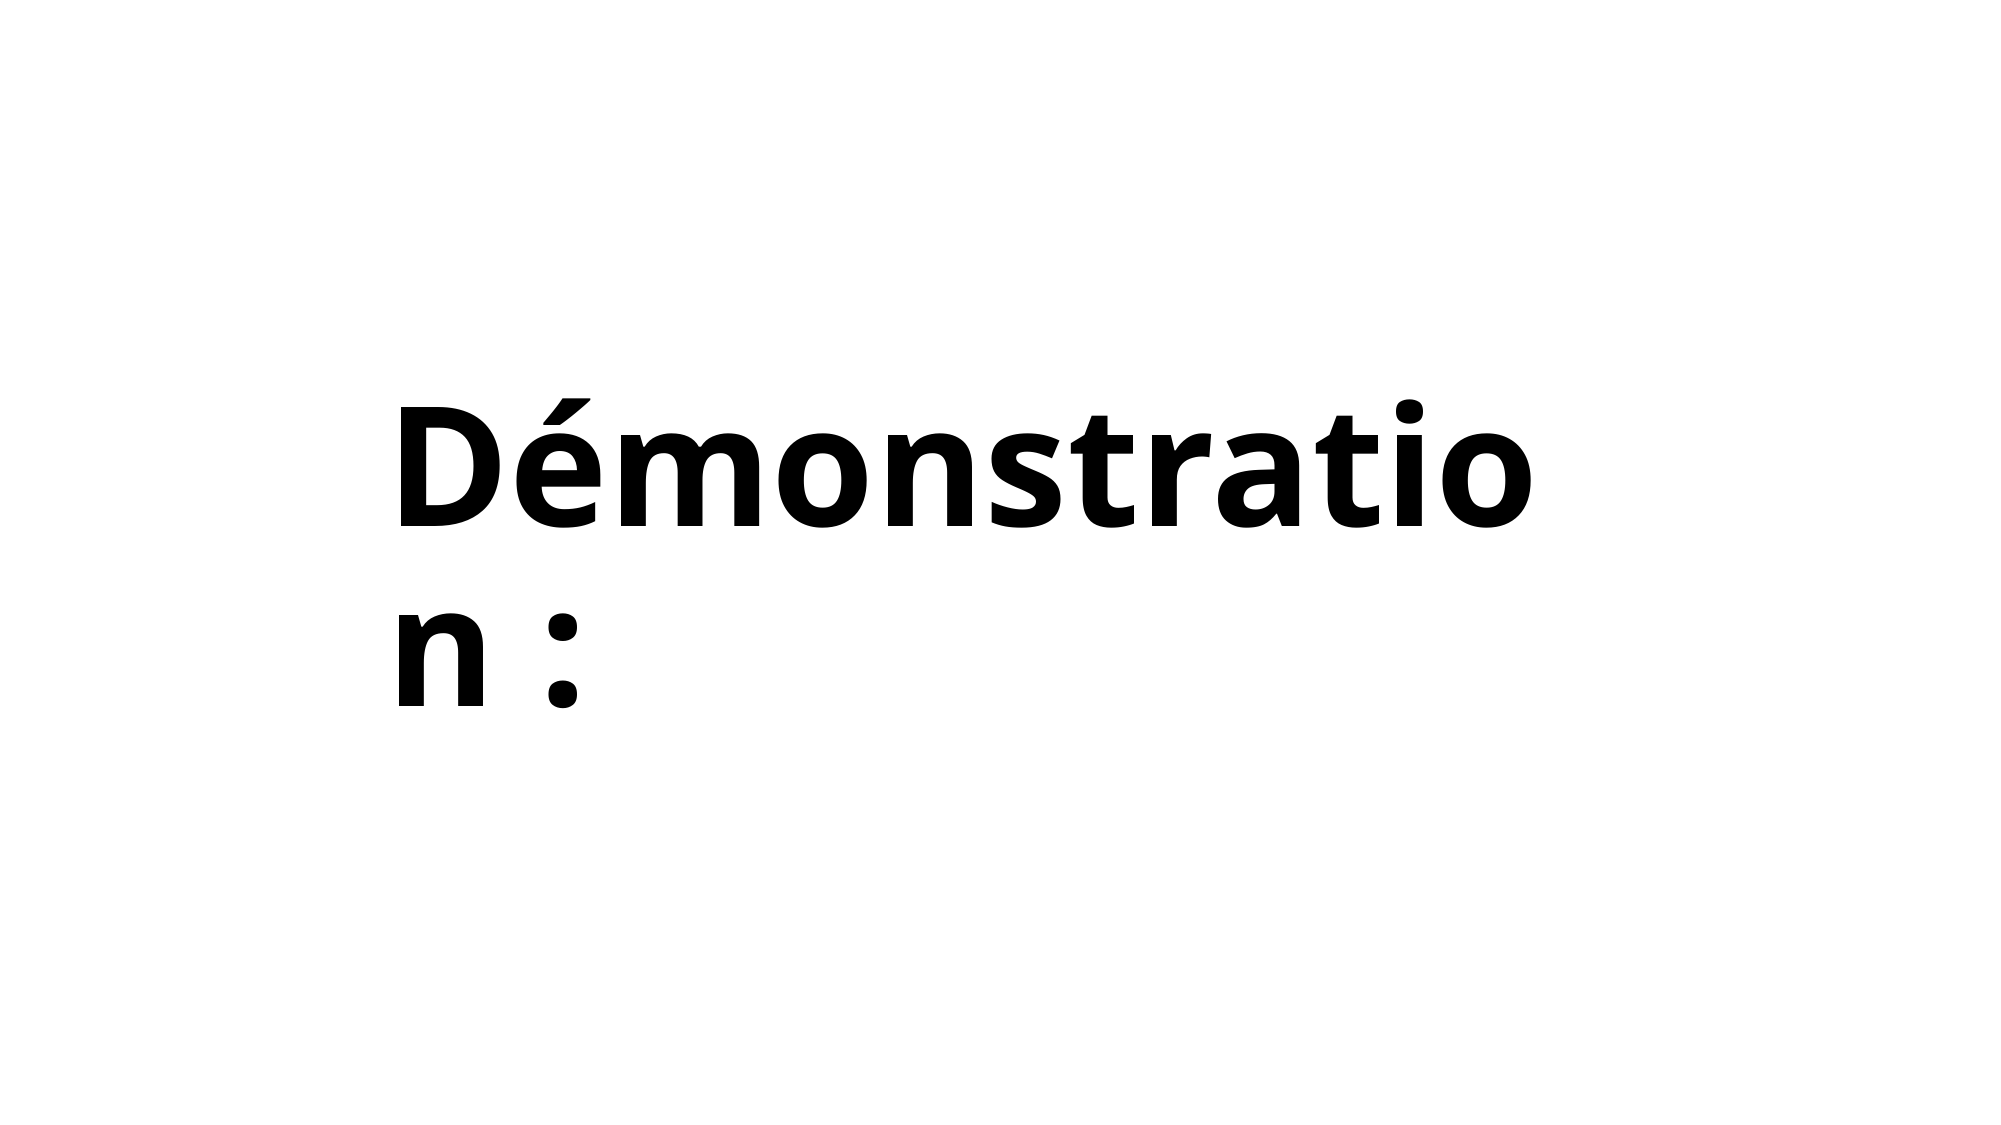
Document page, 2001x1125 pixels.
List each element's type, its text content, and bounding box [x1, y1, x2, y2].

title Démonstration : [371, 325, 1629, 800]
